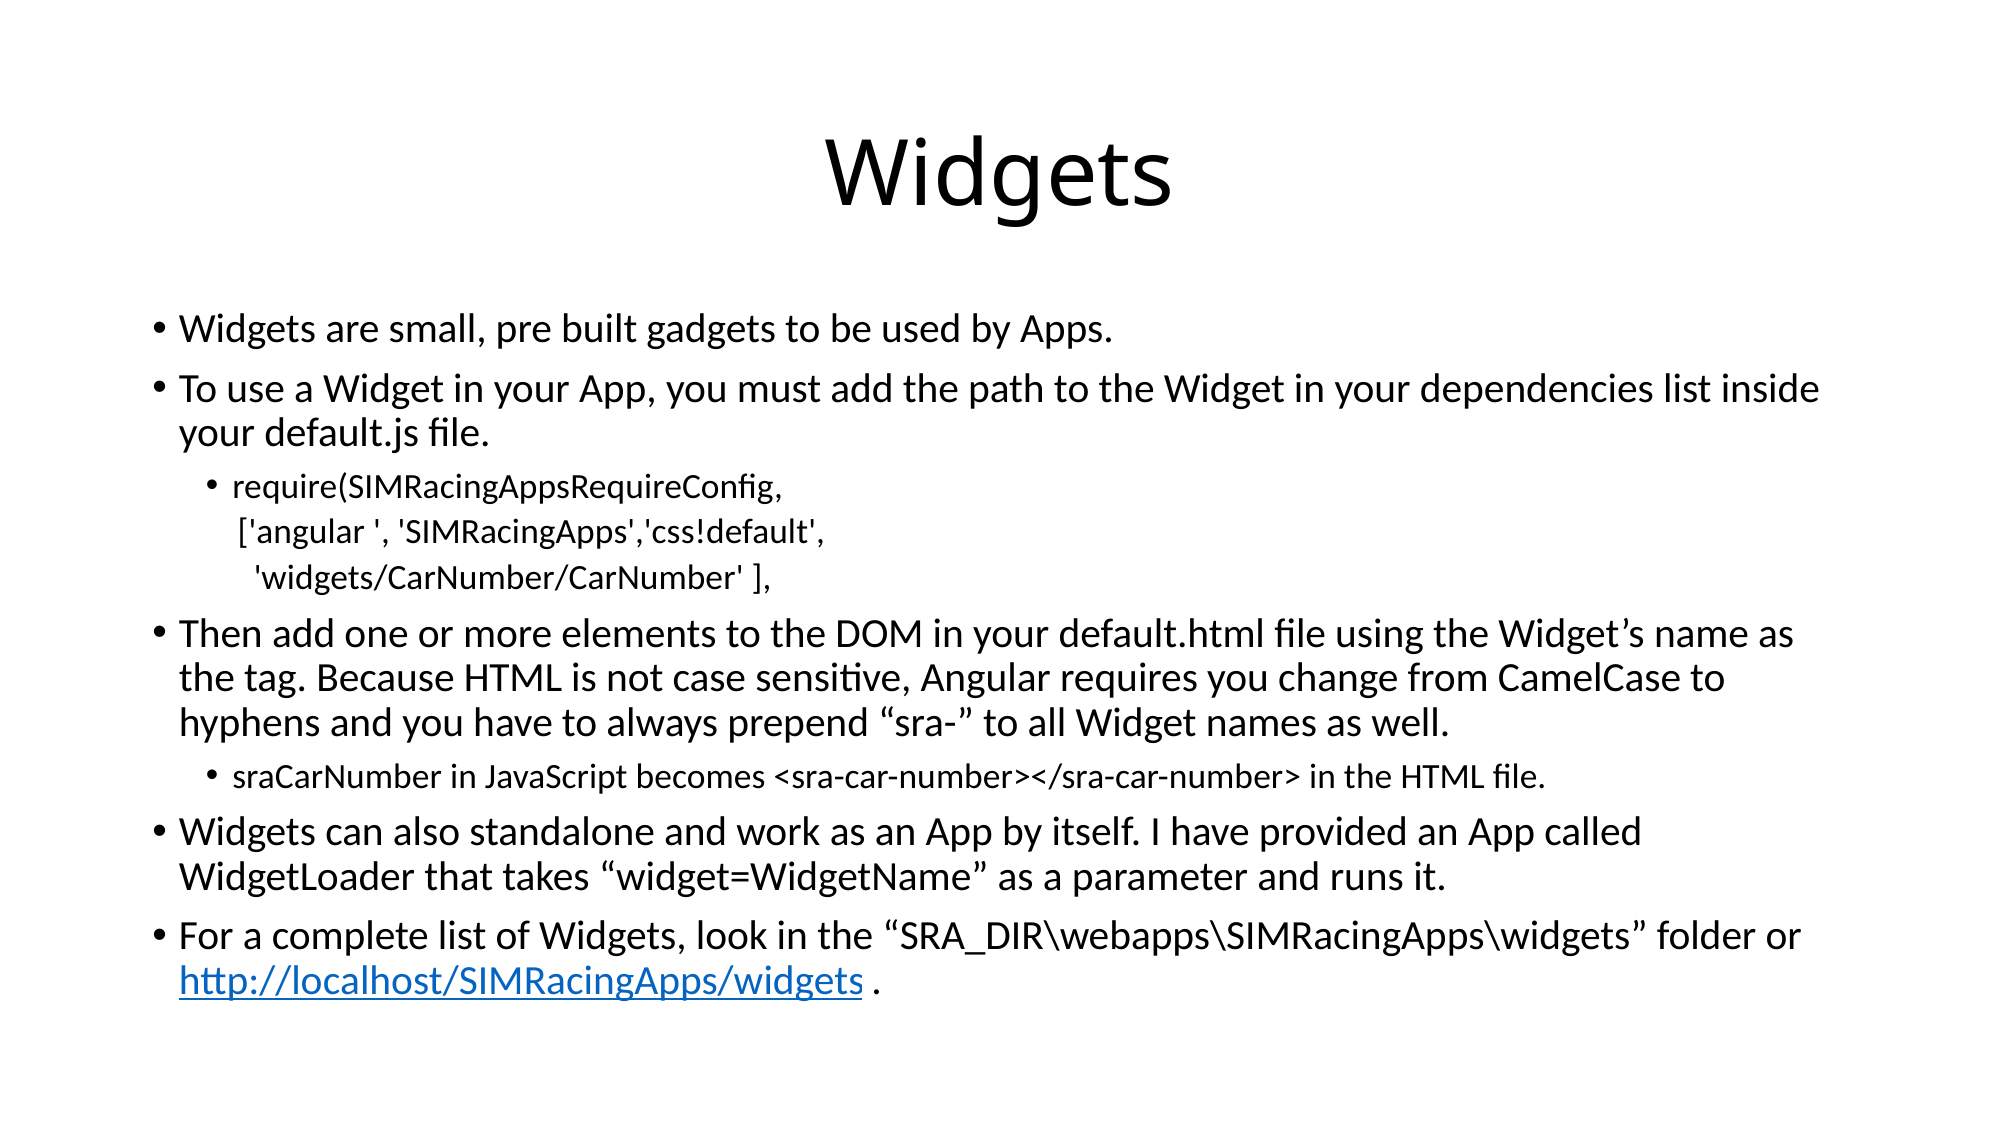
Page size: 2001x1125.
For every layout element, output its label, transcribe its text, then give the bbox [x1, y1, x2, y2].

list Widgets are small, pre built gadgets to be used by Apps. To use a Widget in your App, you must add the path to the Widget in your dependencies list inside your default.js file. require(SIMRacingAppsRequireConfig, ['angular ', 'SIMRacingApps','css!default', 'widgets/CarNumber/CarNumber' ], Then add one or more elements to the DOM in your default.html file using the Widget’s name as the tag. Because HTML is not case sensitive, Angular requires you change from CamelCase to hyphens and you have to always prepend “sra-” to all Widget names as well. sraCarNumber in JavaScript becomes <sra-car-number></sra-car-number> in the HTML file. Widgets can also standalone and work as an App by itself. I have provided an App called WidgetLoader that takes “widget=WidgetName” as a parameter and runs it. For a complete list of Widgets, look in the “SRA_DIR\webapps\SIMRacingApps\widgets” folder or http://localhost/SIMRacingApps/widgets . [137, 299, 1863, 1014]
title Widgets [137, 59, 1863, 278]
